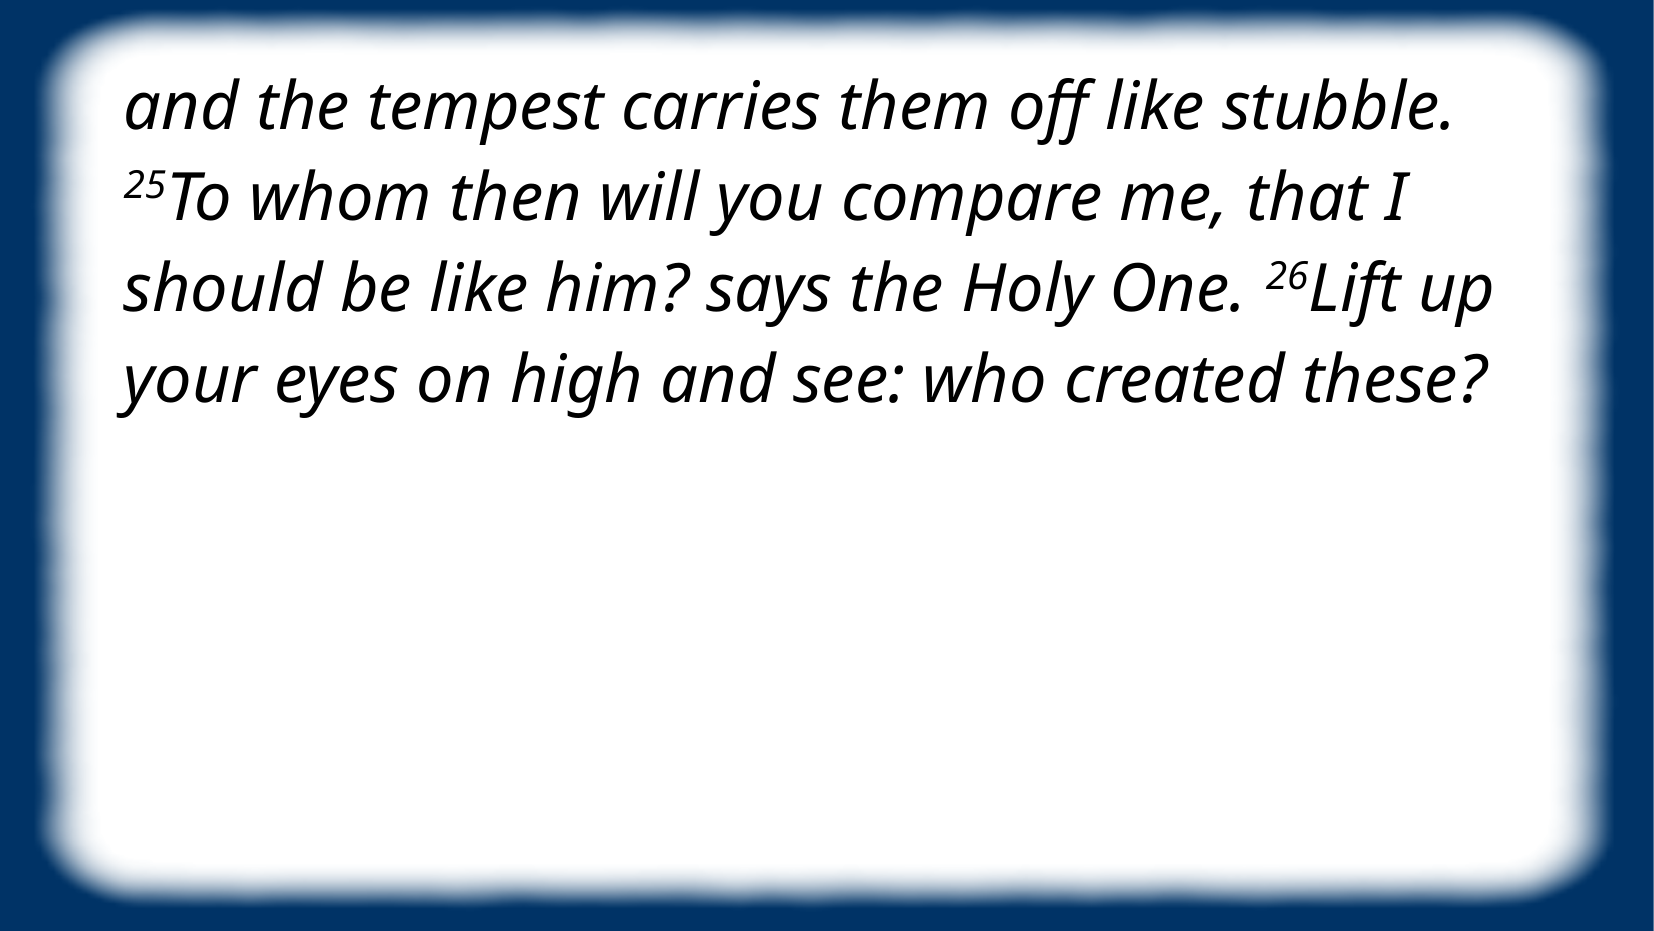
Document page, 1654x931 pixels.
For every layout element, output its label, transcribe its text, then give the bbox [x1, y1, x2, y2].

text_box and the tempest carries them off like stubble. 25To whom then will you compare me, that I should be like him? says the Holy One. 26Lift up your eyes on high and see: who created these? [90, 51, 1561, 451]
picture [0, 0, 1654, 931]
